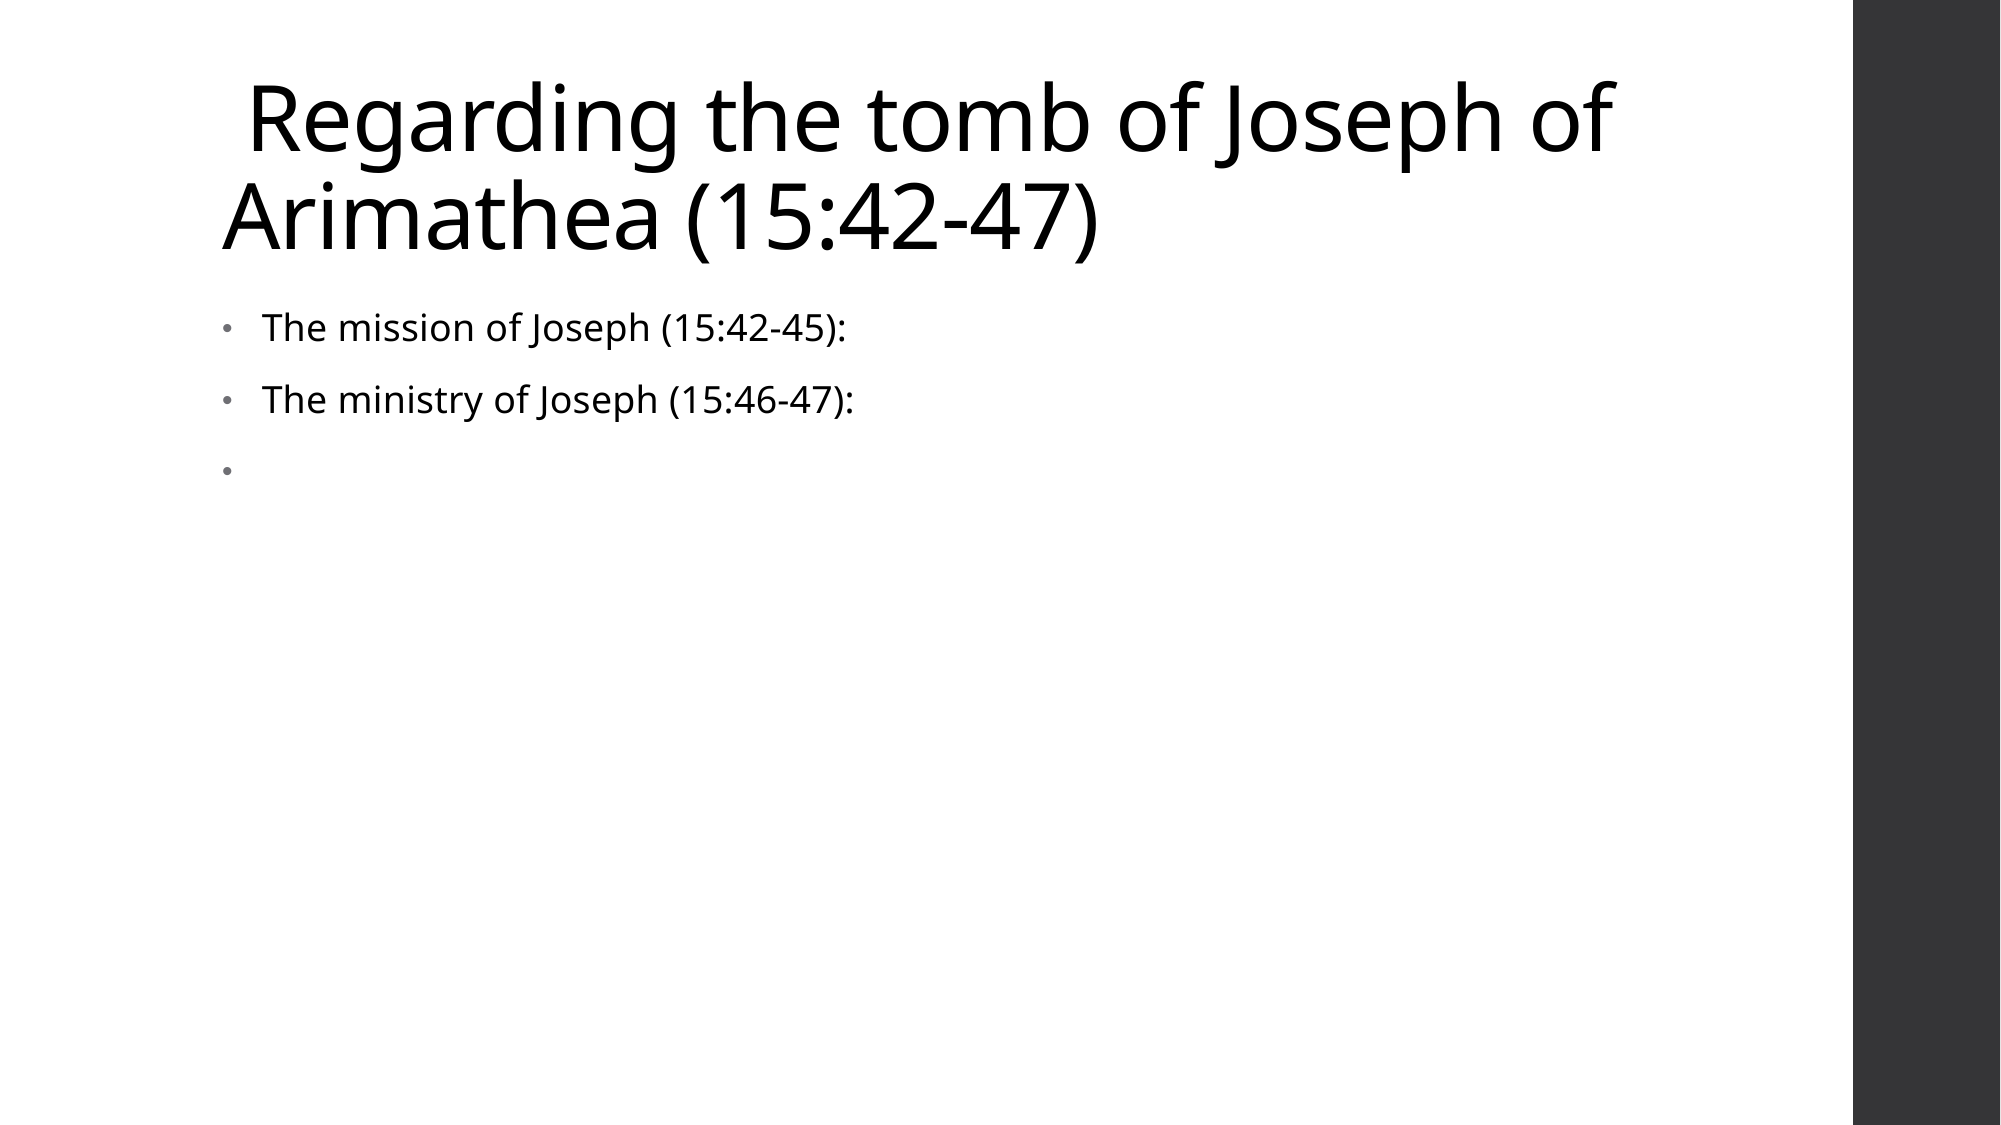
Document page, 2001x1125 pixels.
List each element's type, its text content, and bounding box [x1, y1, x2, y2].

list The mission of Joseph (15:42-45): The ministry of Joseph (15:46-47): [206, 299, 1617, 1014]
title Regarding the tomb of Joseph of Arimathea (15:42-47) [206, 60, 1797, 278]
